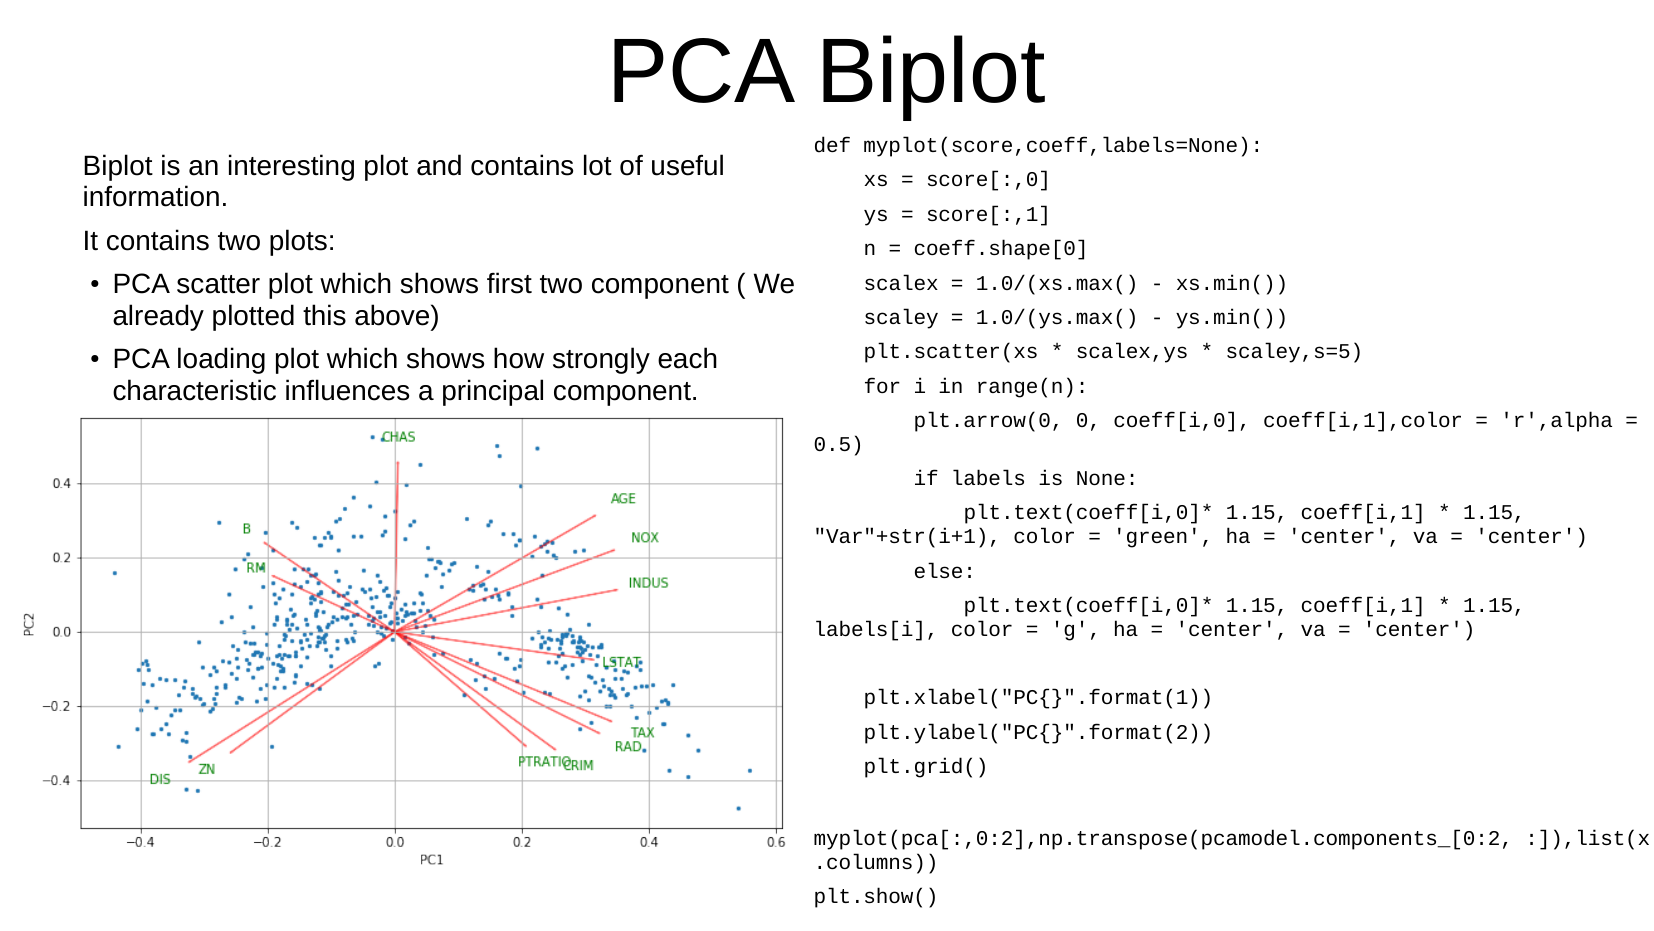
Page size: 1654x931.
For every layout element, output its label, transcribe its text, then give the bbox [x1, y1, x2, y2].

title PCA Biplot [82, 19, 1571, 123]
list def myplot(score,coeff,labels=None): xs = score[:,0] ys = score[:,1] n = coeff.shape[0] scalex = 1.0/(xs.max() - xs.min()) scaley = 1.0/(ys.max() - ys.min()) plt.scatter(xs * scalex,ys * scaley,s=5) for i in range(n): plt.arrow(0, 0, coeff[i,0], coeff[i,1],color = 'r',alpha = 0.5) if labels is None: plt.text(coeff[i,0]* 1.15, coeff[i,1] * 1.15, "Var"+str(i+1), color = 'green', ha = 'center', va = 'center') else: plt.text(coeff[i,0]* 1.15, coeff[i,1] * 1.15, labels[i], color = 'g', ha = 'center', va = 'center') plt.xlabel("PC{}".format(1)) plt.ylabel("PC{}".format(2)) plt.grid() myplot(pca[:,0:2],np.transpose(pcamodel.components_[0:2, :]),list(x.columns)) plt.show() [813, 135, 1654, 916]
picture [15, 404, 796, 877]
list Biplot is an interesting plot and contains lot of useful information. It contains two plots: PCA scatter plot which shows first two component ( We already plotted this above) PCA loading plot which shows how strongly each characteristic influences a principal component. [82, 150, 811, 408]
